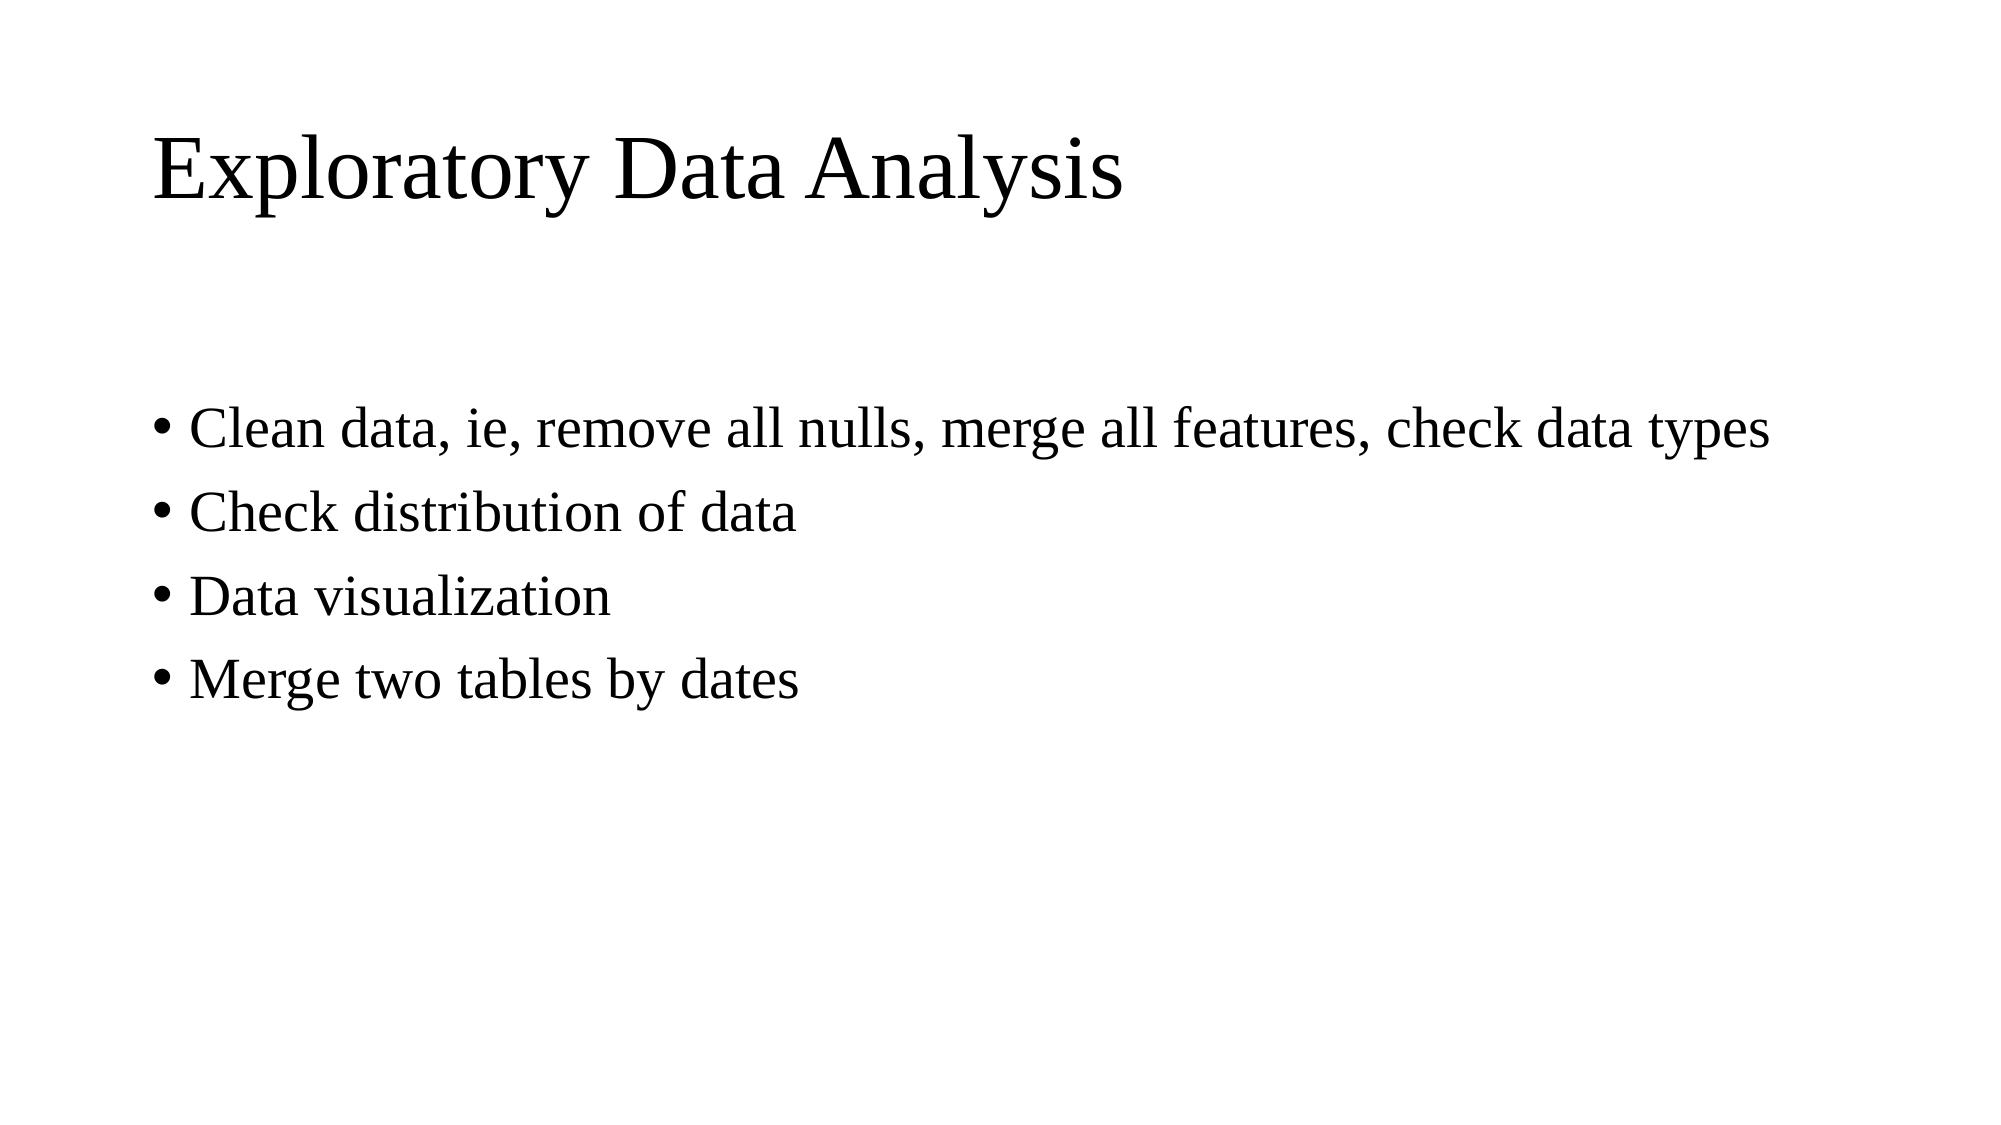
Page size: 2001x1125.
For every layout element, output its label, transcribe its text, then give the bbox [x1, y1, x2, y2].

list Clean data, ie, remove all nulls, merge all features, check data types Check distribution of data Data visualization Merge two tables by dates [137, 299, 1863, 1014]
title Exploratory Data Analysis [137, 59, 1863, 278]
